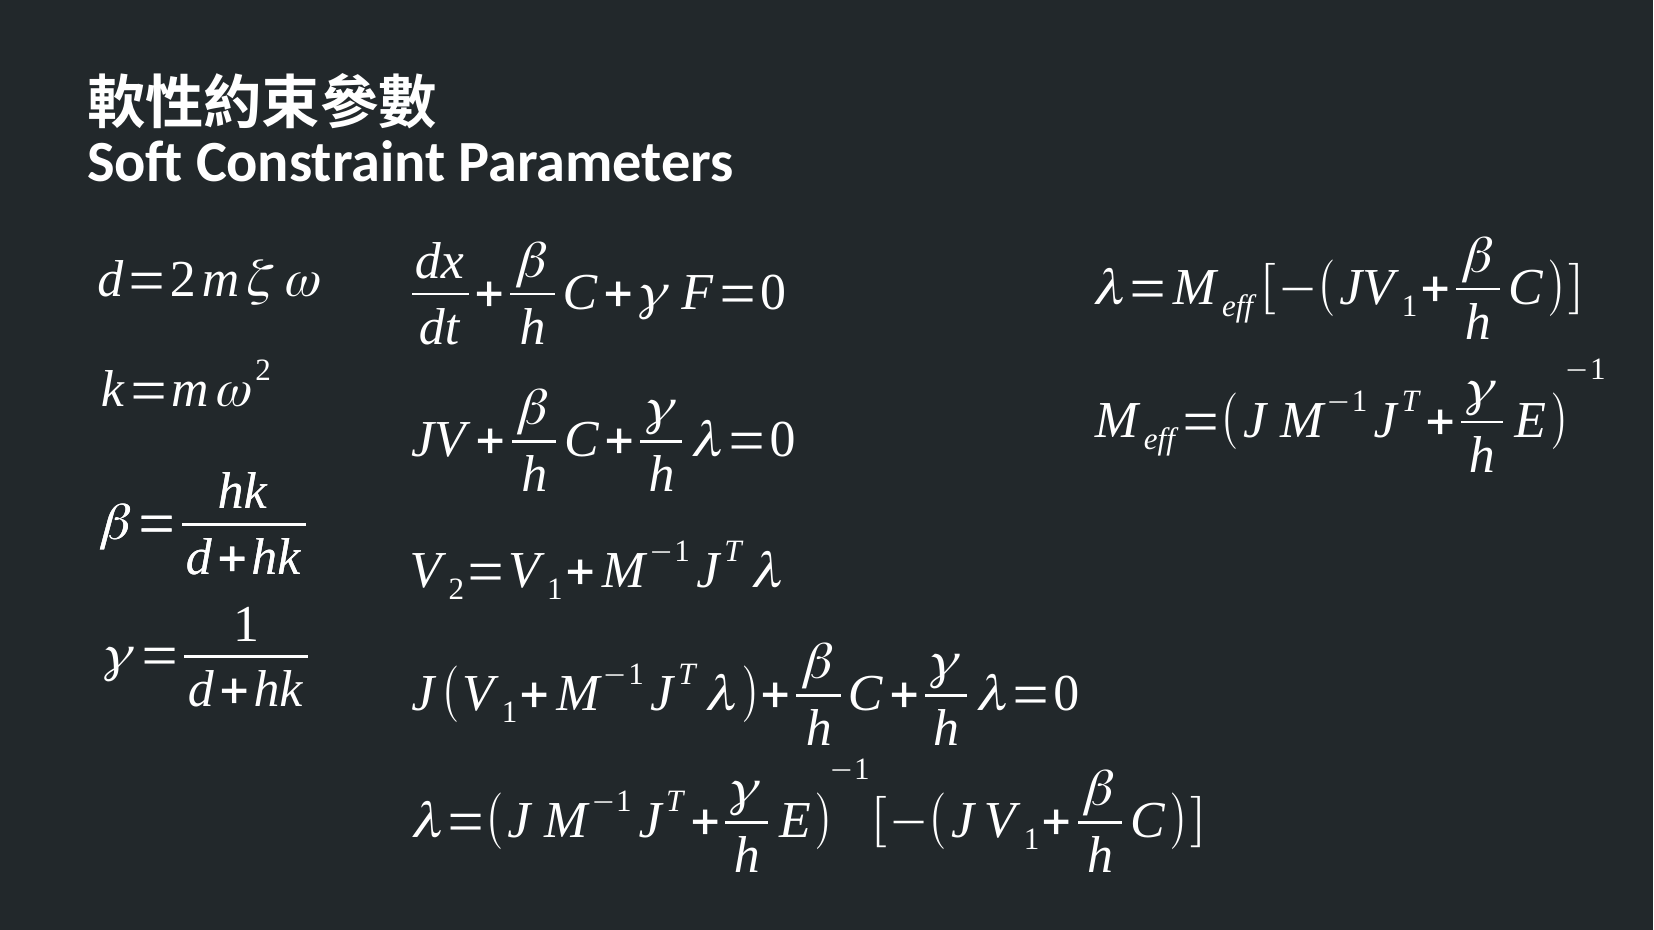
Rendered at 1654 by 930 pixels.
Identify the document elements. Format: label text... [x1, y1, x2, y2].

chart [403, 386, 802, 503]
chart [1085, 234, 1589, 351]
chart [94, 595, 317, 718]
text_box 軟性約束參數 Soft Constraint Parameters [72, 72, 886, 221]
chart [403, 232, 793, 356]
chart [403, 533, 792, 607]
chart [90, 250, 331, 308]
chart [1085, 352, 1612, 484]
chart [403, 640, 1210, 885]
chart [93, 353, 278, 418]
chart [90, 462, 315, 586]
